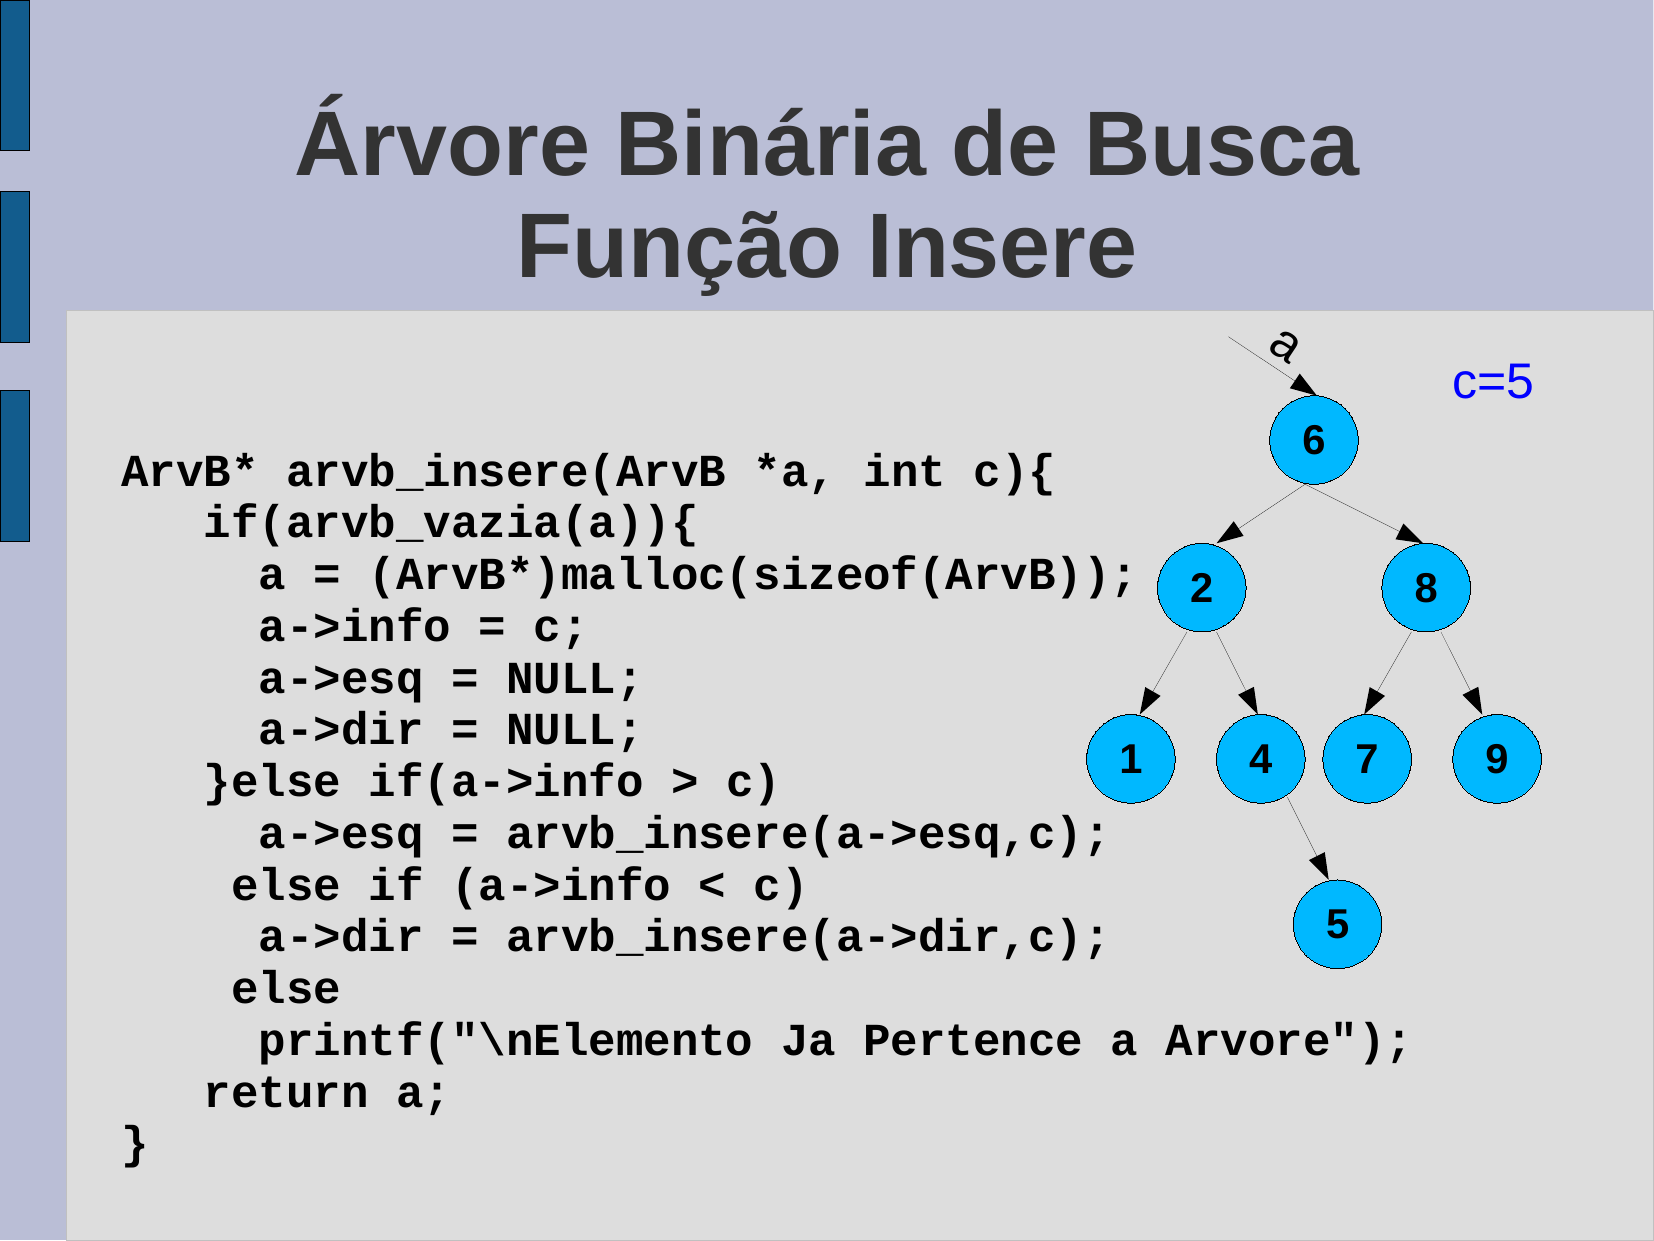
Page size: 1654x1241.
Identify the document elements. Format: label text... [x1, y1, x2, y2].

text_box 6 [1269, 395, 1359, 485]
text_box 5 [1293, 879, 1382, 969]
list ArvB* arvb_insere(ArvB *a, int c){ if(arvb_vazia(a)){ a = (ArvB*)malloc(sizeof(ArvB)); a->info = c; a->esq = NULL; a->dir = NULL; }else if(a->info > c) a->esq = arvb_insere(a->esq,c); else if (a->info < c) a->dir = arvb_insere(a->dir,c); else printf("\nElemento Ja Pertence a Arvore"); return a; } [121, 344, 1534, 1173]
text_box 1 [1086, 714, 1176, 804]
title Árvore Binária de Busca Função Insere [121, 91, 1534, 299]
text_box 9 [1452, 714, 1542, 804]
text_box 7 [1322, 714, 1412, 804]
text_box c=5 [1452, 353, 1535, 410]
text_box 8 [1381, 543, 1471, 632]
text_box 2 [1157, 543, 1247, 632]
text_box 4 [1216, 714, 1306, 804]
